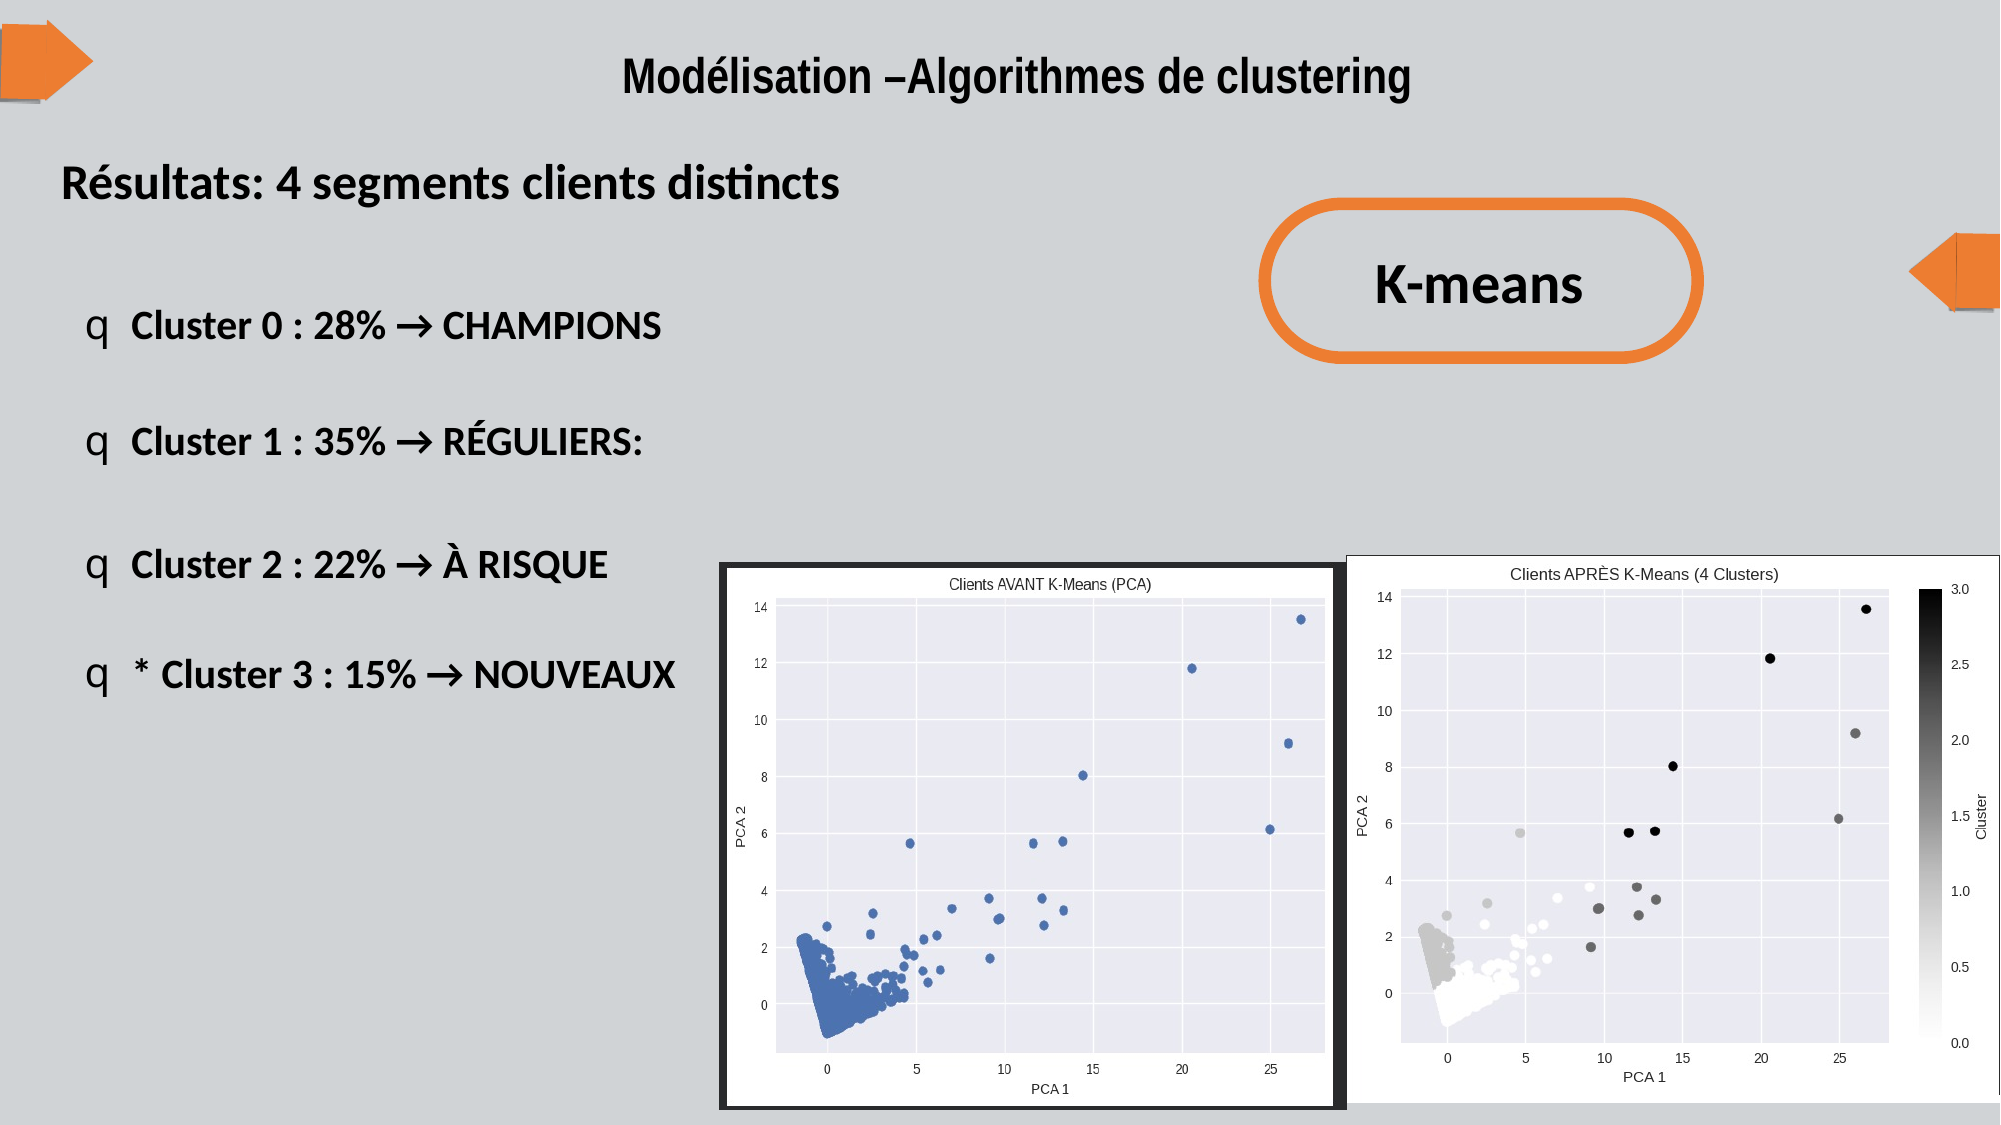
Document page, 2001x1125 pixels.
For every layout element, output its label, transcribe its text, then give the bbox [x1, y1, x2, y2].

text_box K-means [1360, 237, 1603, 324]
text_box Résultats: 4 segments clients distincts [1312, 211, 1651, 218]
text_box Modélisation –Algorithmes de clustering [553, 35, 1482, 112]
picture [719, 555, 2000, 1110]
text_box Cluster 2 : 22% → À RISQUE [69, 529, 697, 596]
text_box [1, 21, 92, 99]
text_box [1910, 234, 2000, 311]
text_box Cluster 1 : 35% → RÉGULIERS: [69, 406, 697, 473]
text_box Cluster 0 : 28% → CHAMPIONS [69, 290, 787, 357]
text_box Résultats: 4 segments clients distincts [46, 141, 1907, 218]
text_box * Cluster 3 : 15% → NOUVEAUX [69, 639, 719, 705]
